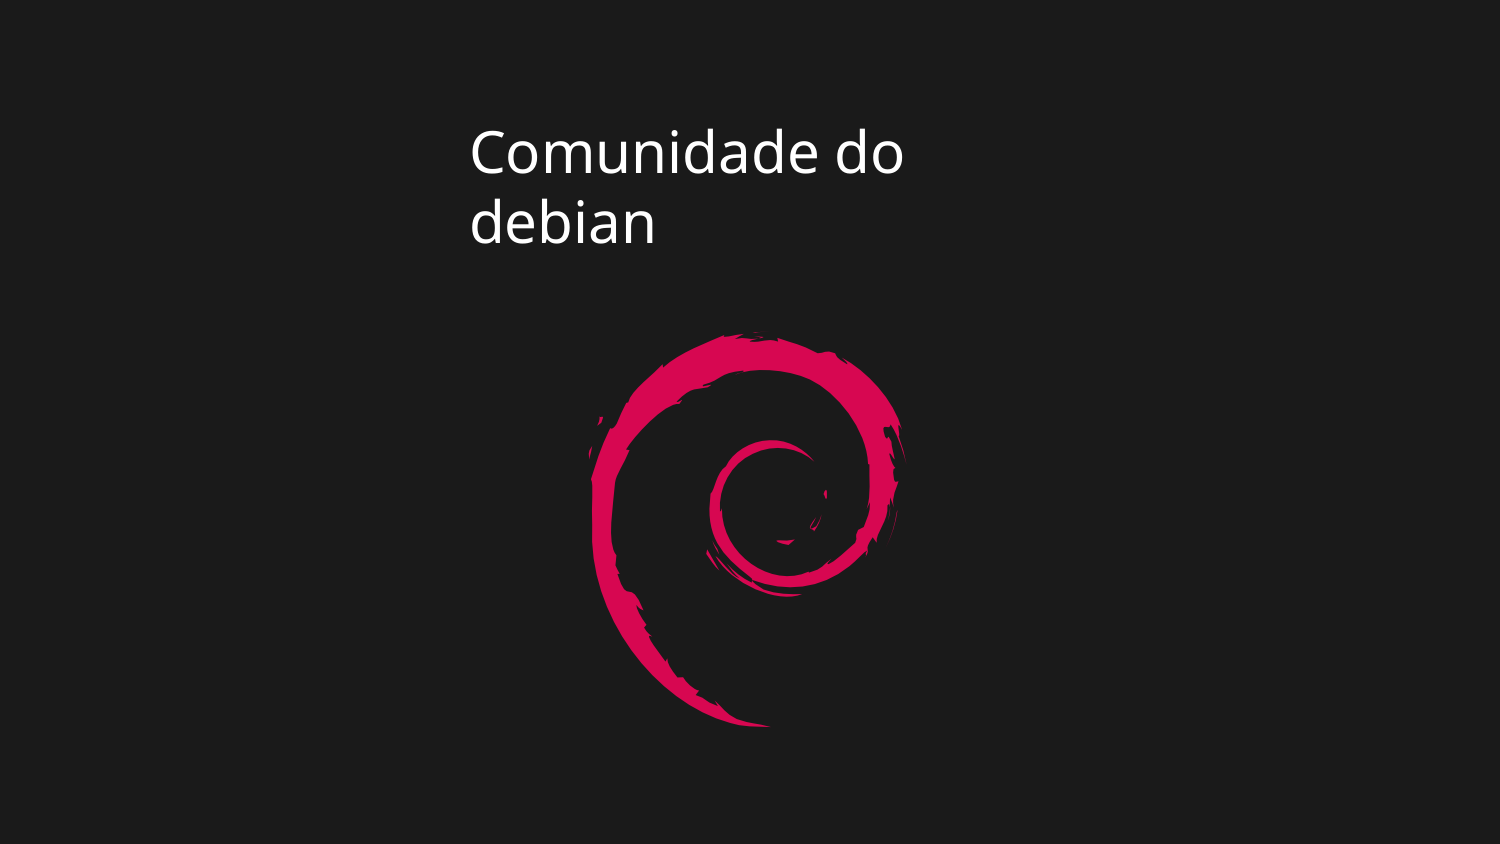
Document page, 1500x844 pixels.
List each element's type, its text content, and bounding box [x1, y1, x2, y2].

title Comunidade do debian [454, 99, 1046, 194]
picture [502, 193, 998, 844]
